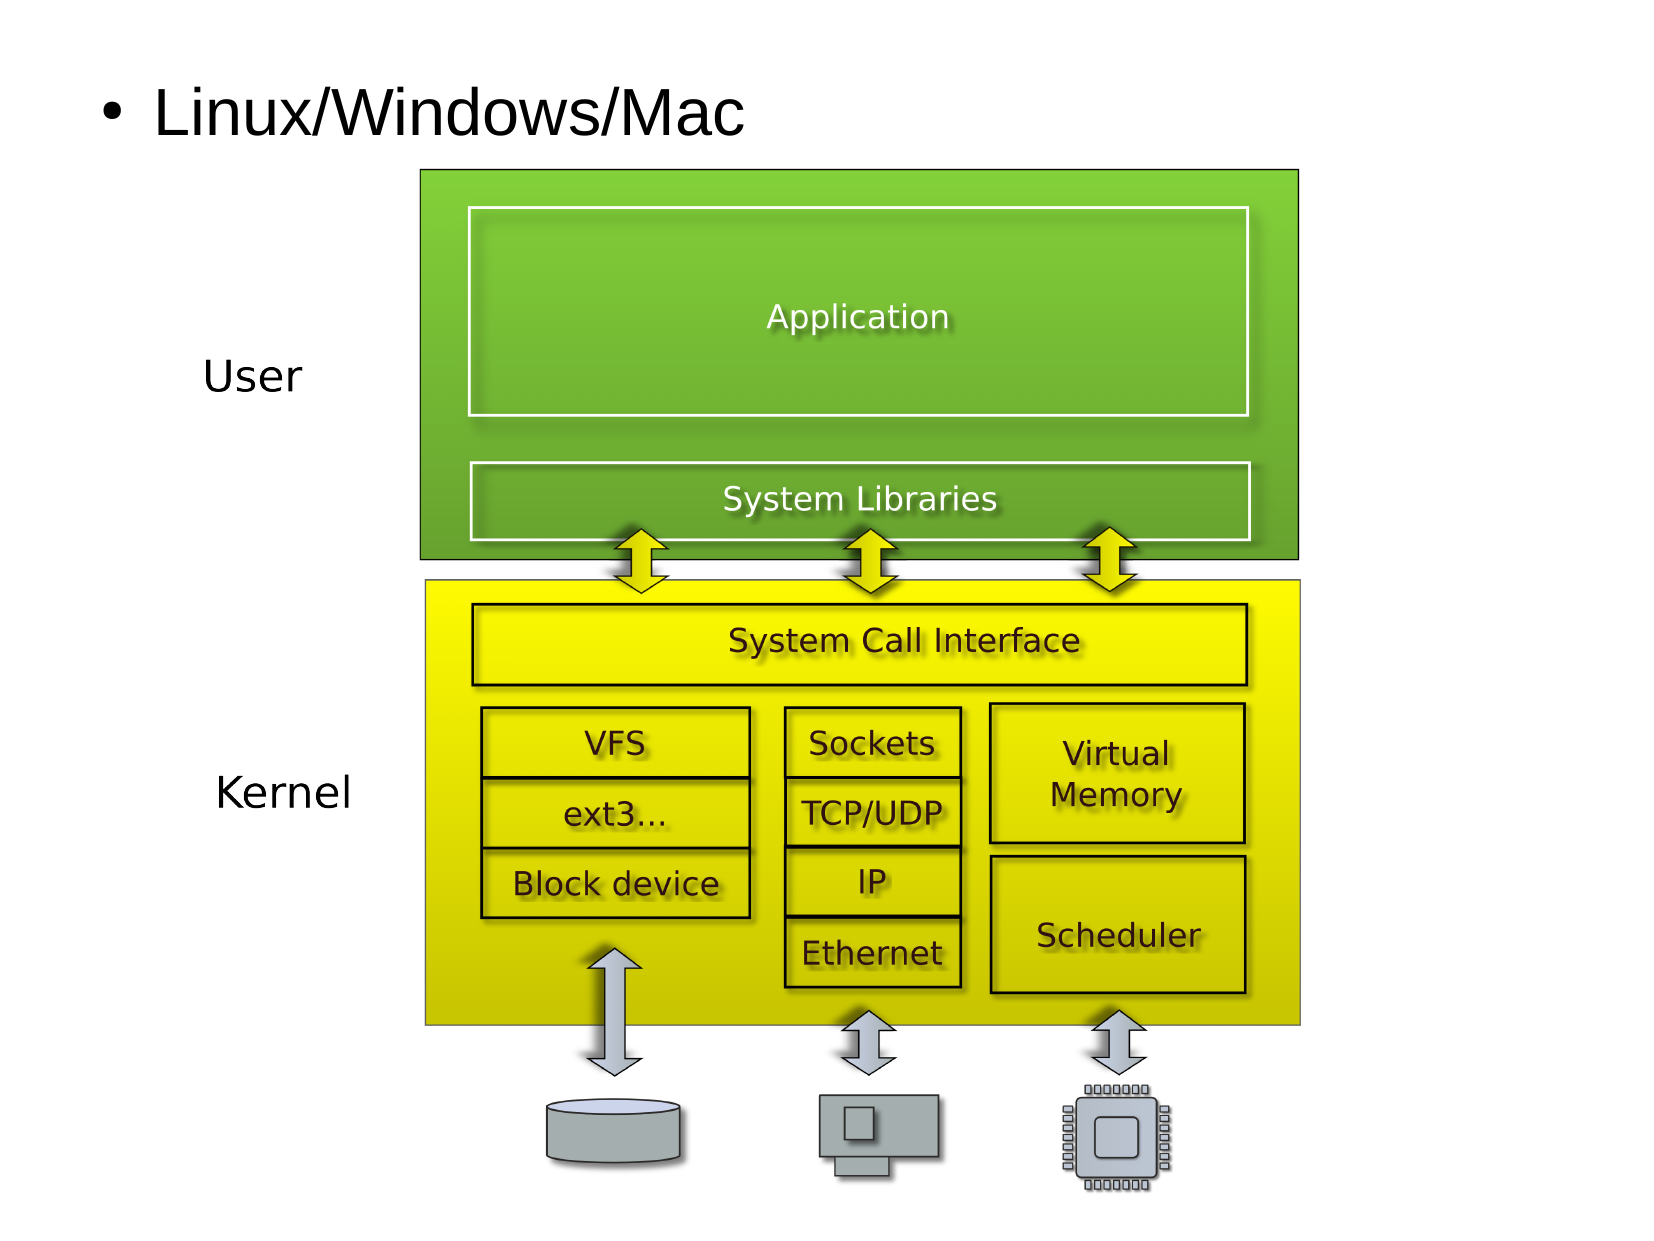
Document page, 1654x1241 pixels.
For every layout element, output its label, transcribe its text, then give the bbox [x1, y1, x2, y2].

picture [206, 149, 1419, 1201]
list Linux/Windows/Mac [82, 75, 1576, 1126]
